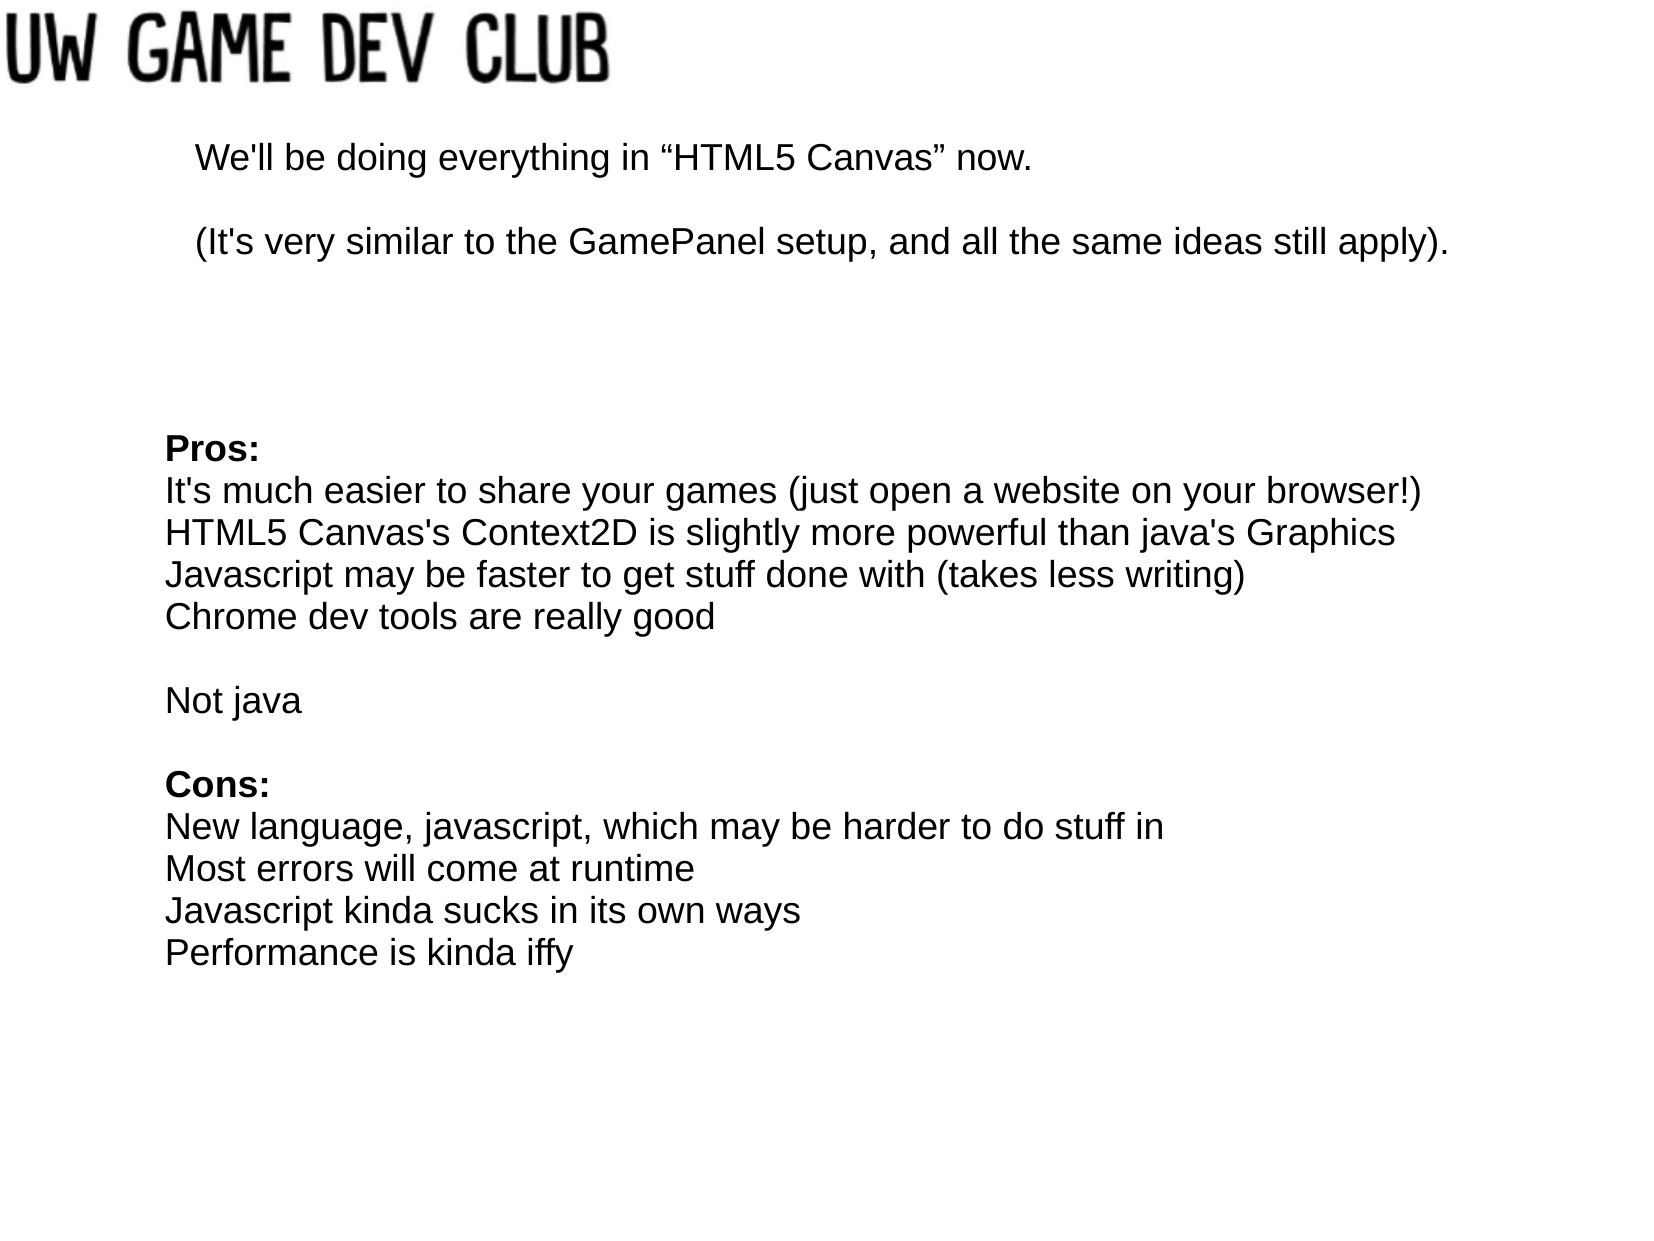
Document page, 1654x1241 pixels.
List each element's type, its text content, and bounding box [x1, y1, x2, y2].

text_box Pros: It's much easier to share your games (just open a website on your browser!) HTML5 Canvas's Context2D is slightly more powerful than java's Graphics Javascript may be faster to get stuff done with (takes less writing) Chrome dev tools are really good Not java Cons: New language, javascript, which may be harder to do stuff in Most errors will come at runtime Javascript kinda sucks in its own ways Performance is kinda iffy [150, 420, 1486, 981]
picture [2, 1, 617, 90]
text_box We'll be doing everything in “HTML5 Canvas” now. (It's very similar to the GamePanel setup, and all the same ideas still apply). [180, 129, 1516, 271]
